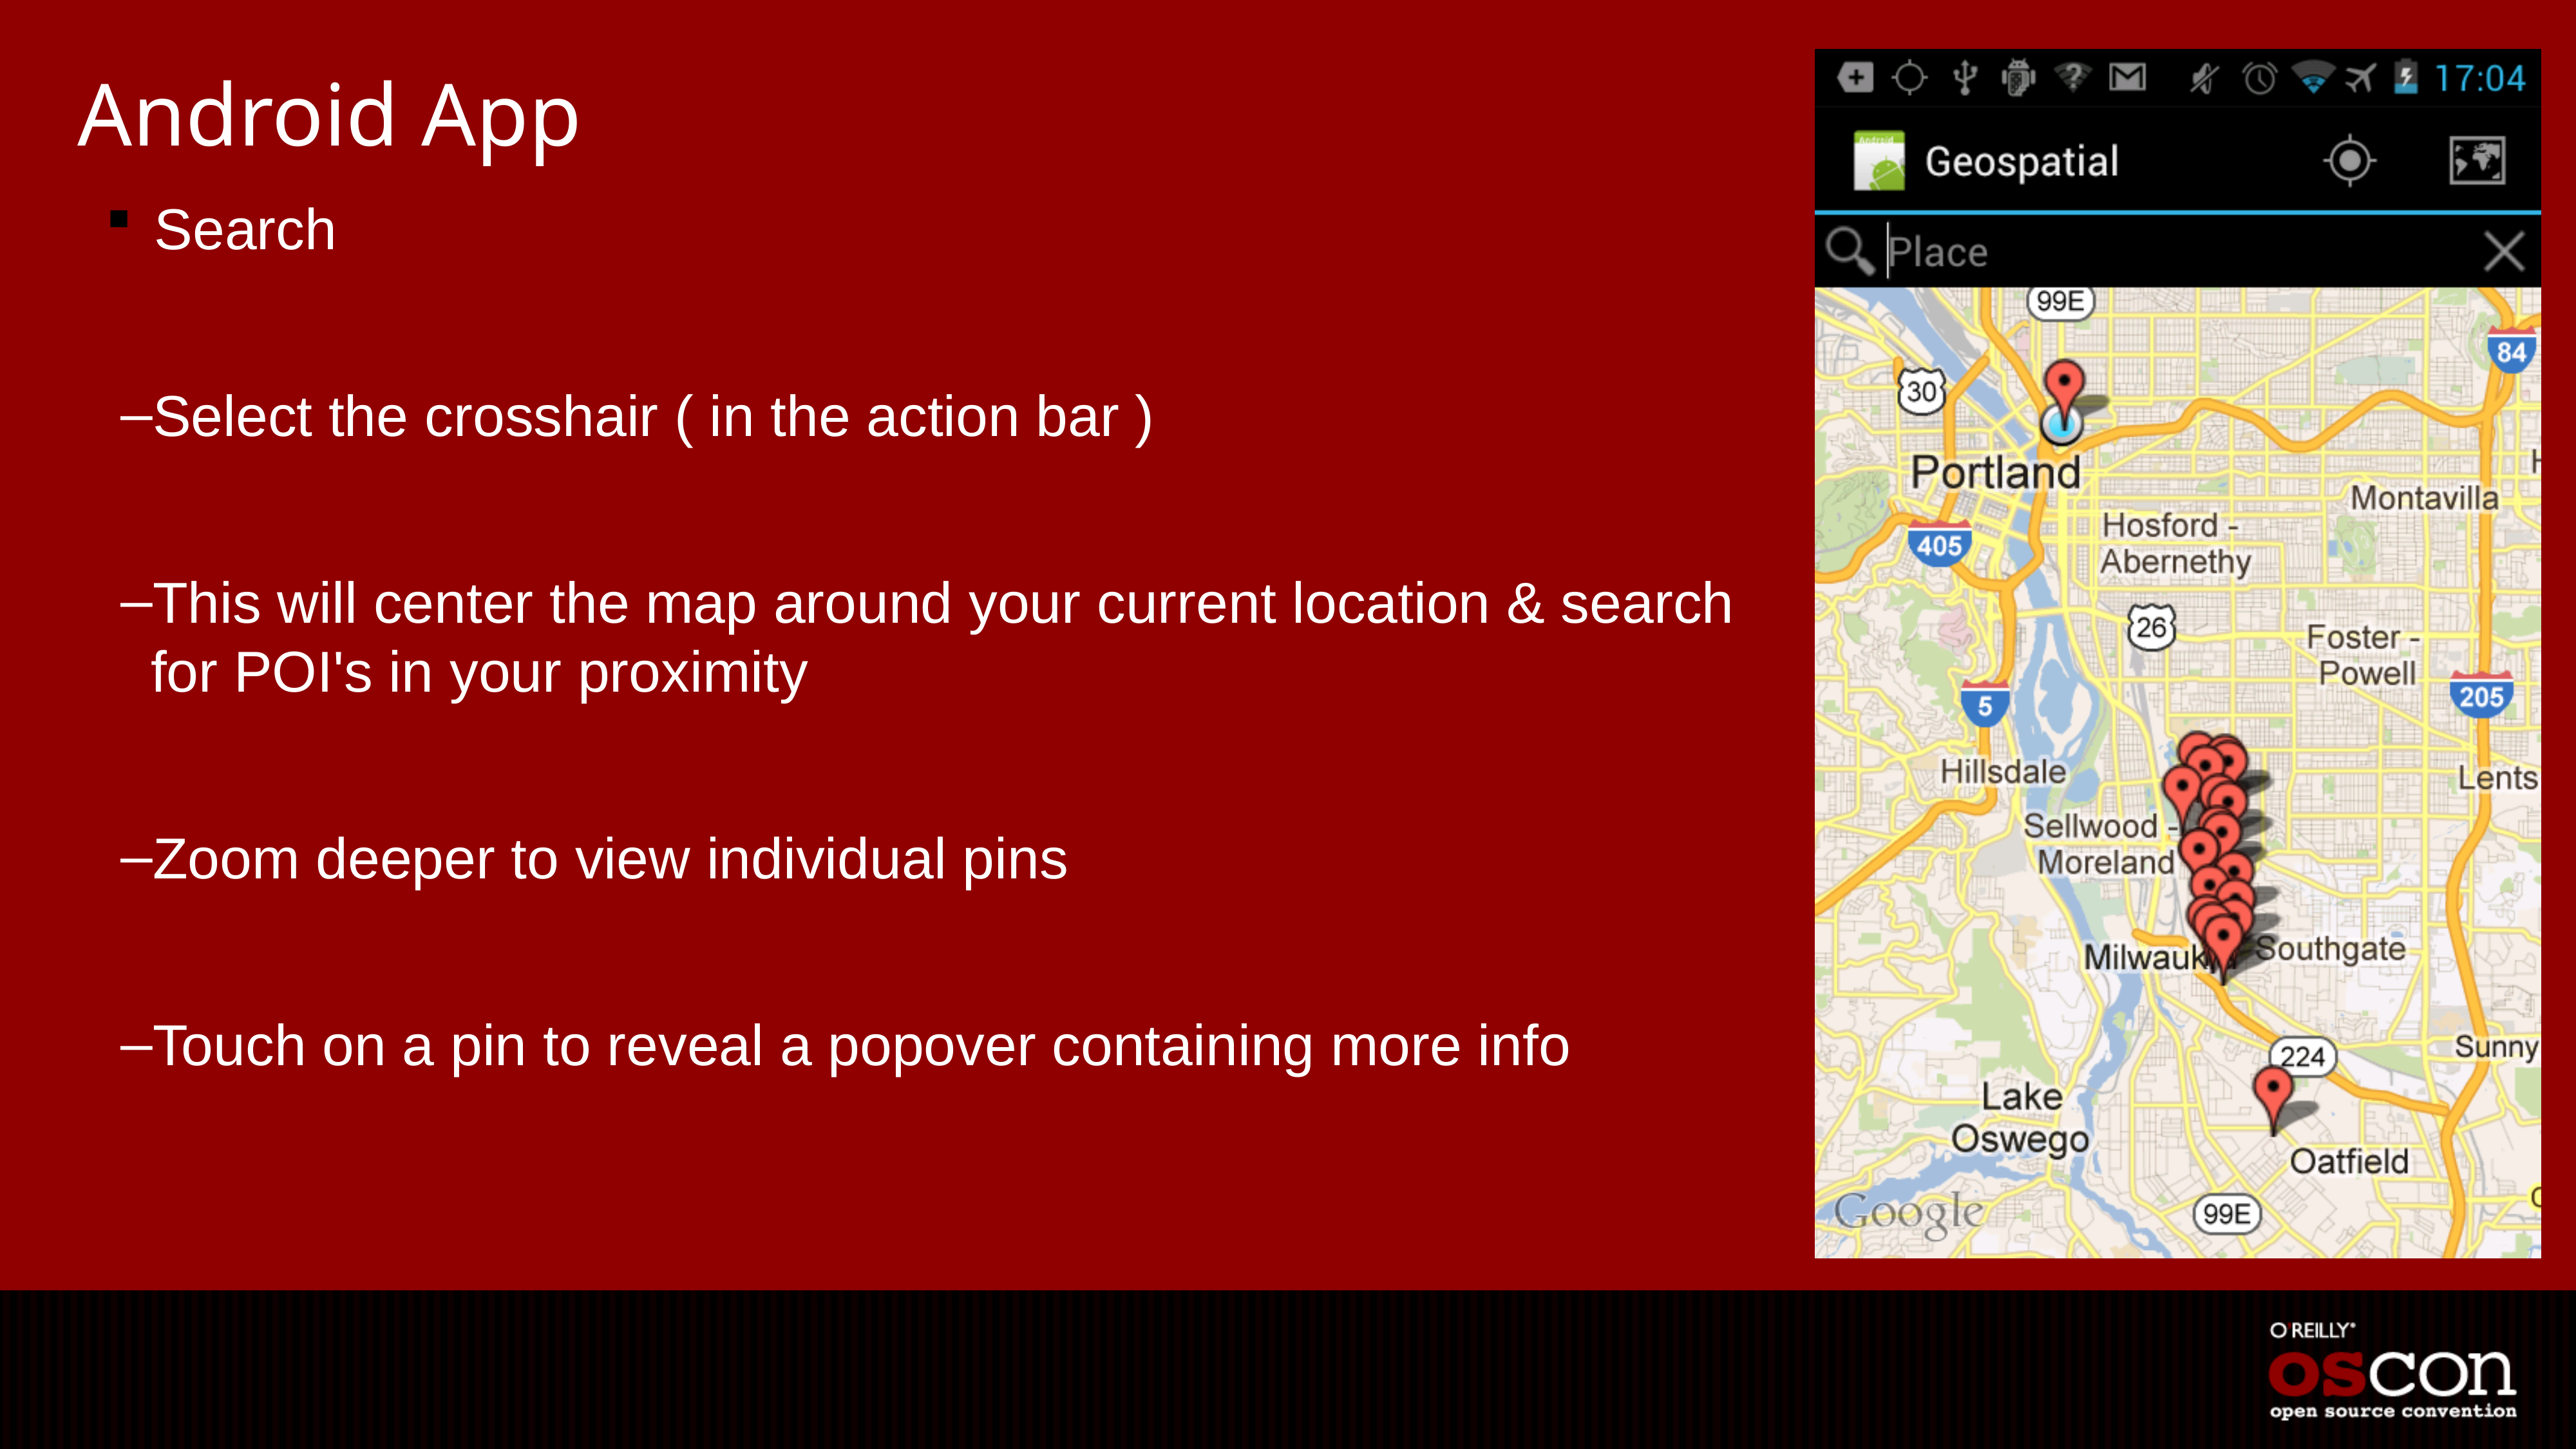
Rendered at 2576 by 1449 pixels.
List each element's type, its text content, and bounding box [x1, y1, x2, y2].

title Android App [72, 24, 2501, 199]
picture [0, 0, 2576, 1449]
list Search Select the crosshair ( in the action bar ) This will center the map around your current location & search for POI's in your proximity Zoom deeper to view individual pins Touch on a pin to reveal a popover containing more info [72, 191, 1812, 1449]
